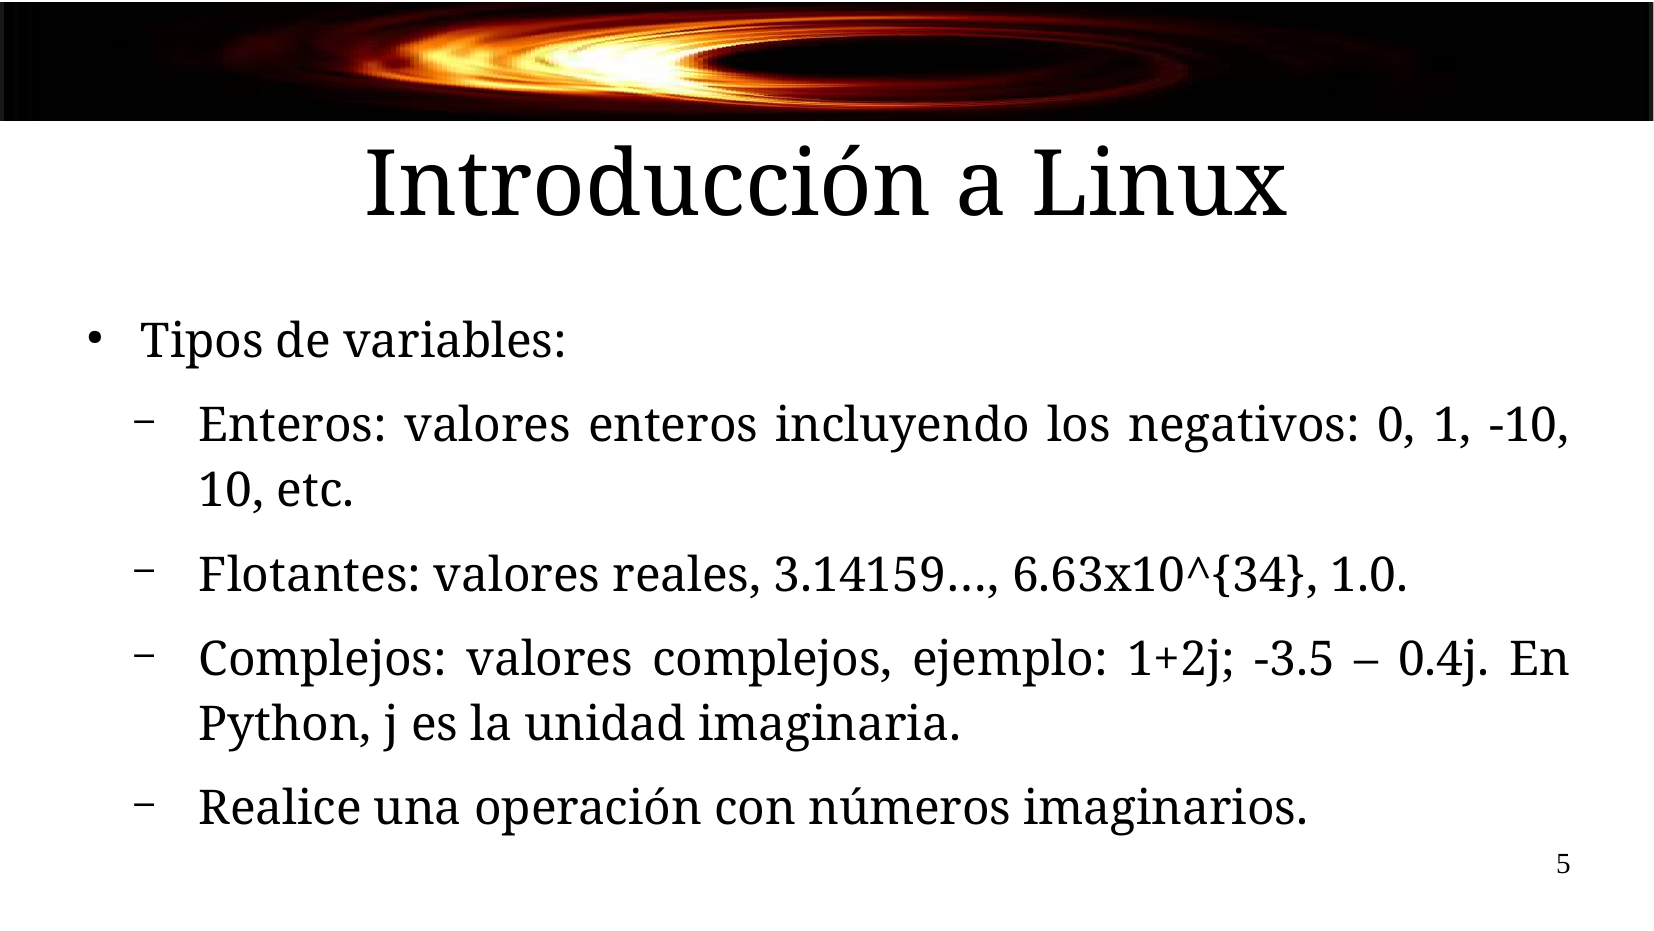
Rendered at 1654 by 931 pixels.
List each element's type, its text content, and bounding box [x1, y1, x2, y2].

list Tipos de variables: Enteros: valores enteros incluyendo los negativos: 0, 1, -10, 10, etc. Flotantes: valores reales, 3.14159…, 6.63x10^{34}, 1.0. Complejos: valores complejos, ejemplo: 1+2j; -3.5 – 0.4j. En Python, j es la unidad imaginaria. Realice una operación con números imaginarios. [82, 306, 1571, 846]
picture [0, 2, 1654, 121]
title Introducción a Linux [82, 121, 1571, 258]
